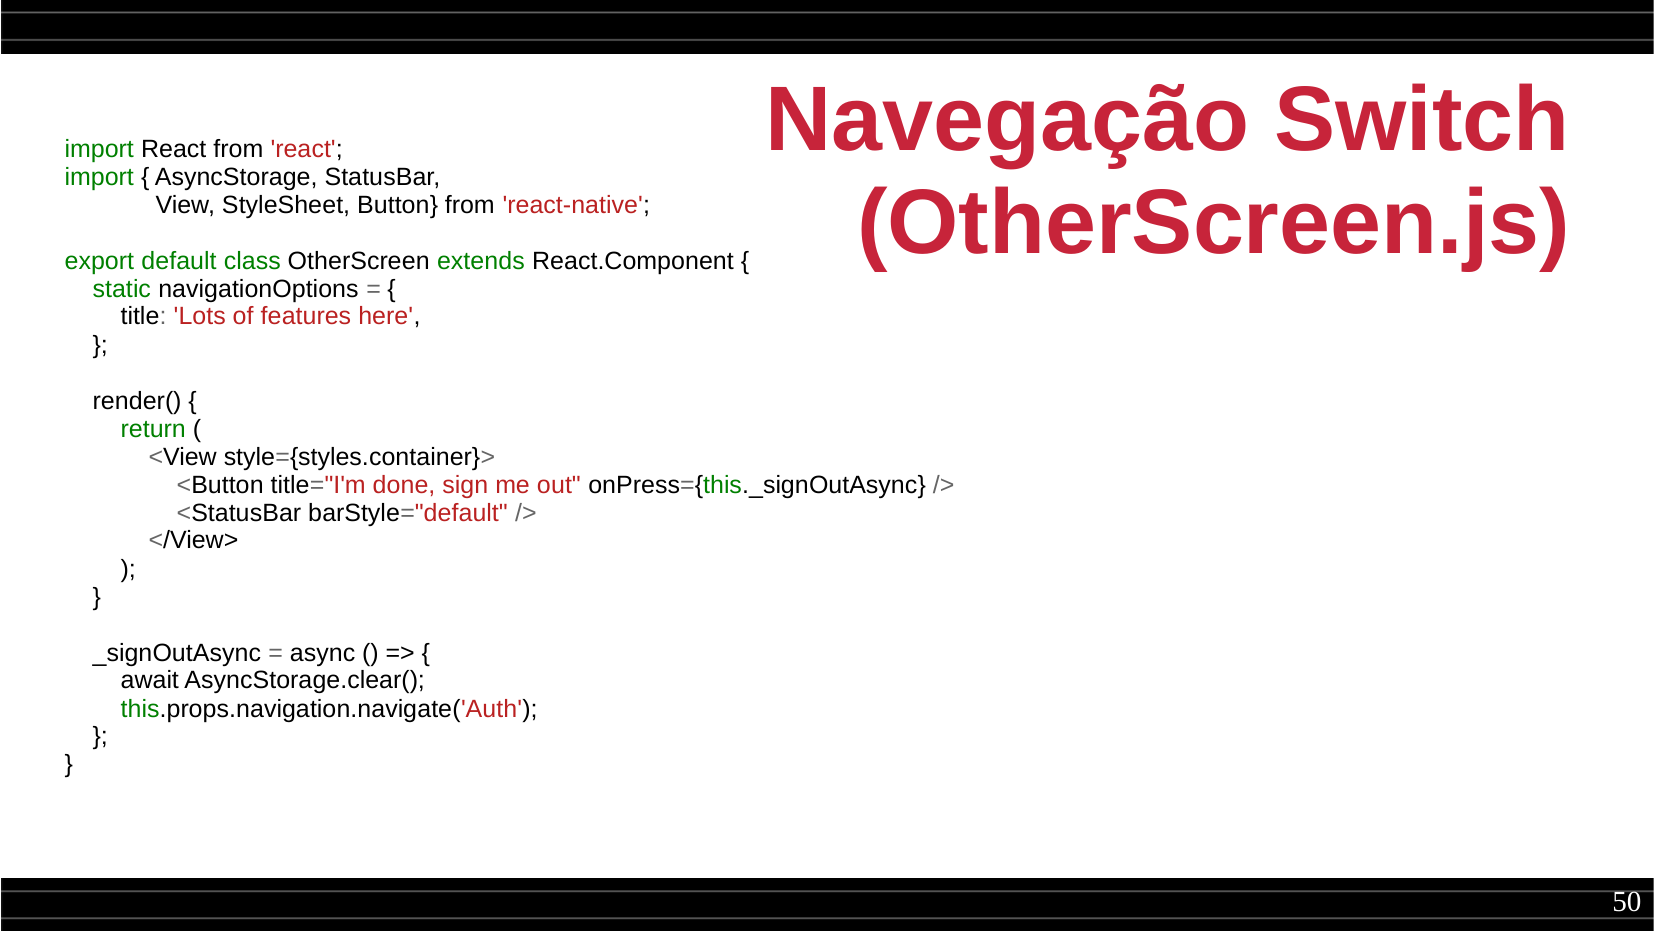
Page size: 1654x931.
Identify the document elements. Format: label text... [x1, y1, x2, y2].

picture [1, 0, 1654, 54]
picture [1, 878, 1654, 931]
text_box import React from 'react'; import { AsyncStorage, StatusBar, View, StyleSheet, Button} from 'react-native'; export default class OtherScreen extends React.Component { static navigationOptions = { title: 'Lots of features here', }; render() { return ( <View style={styles.container}> <Button title="I'm done, sign me out" onPress={this._signOutAsync} /> <StatusBar barStyle="default" /> </View> ); } _signOutAsync = async () => { await AsyncStorage.clear(); this.props.navigation.navigate('Auth'); }; } [49, 126, 1546, 786]
title Navegação Switch (OtherScreen.js) [82, 67, 1571, 273]
